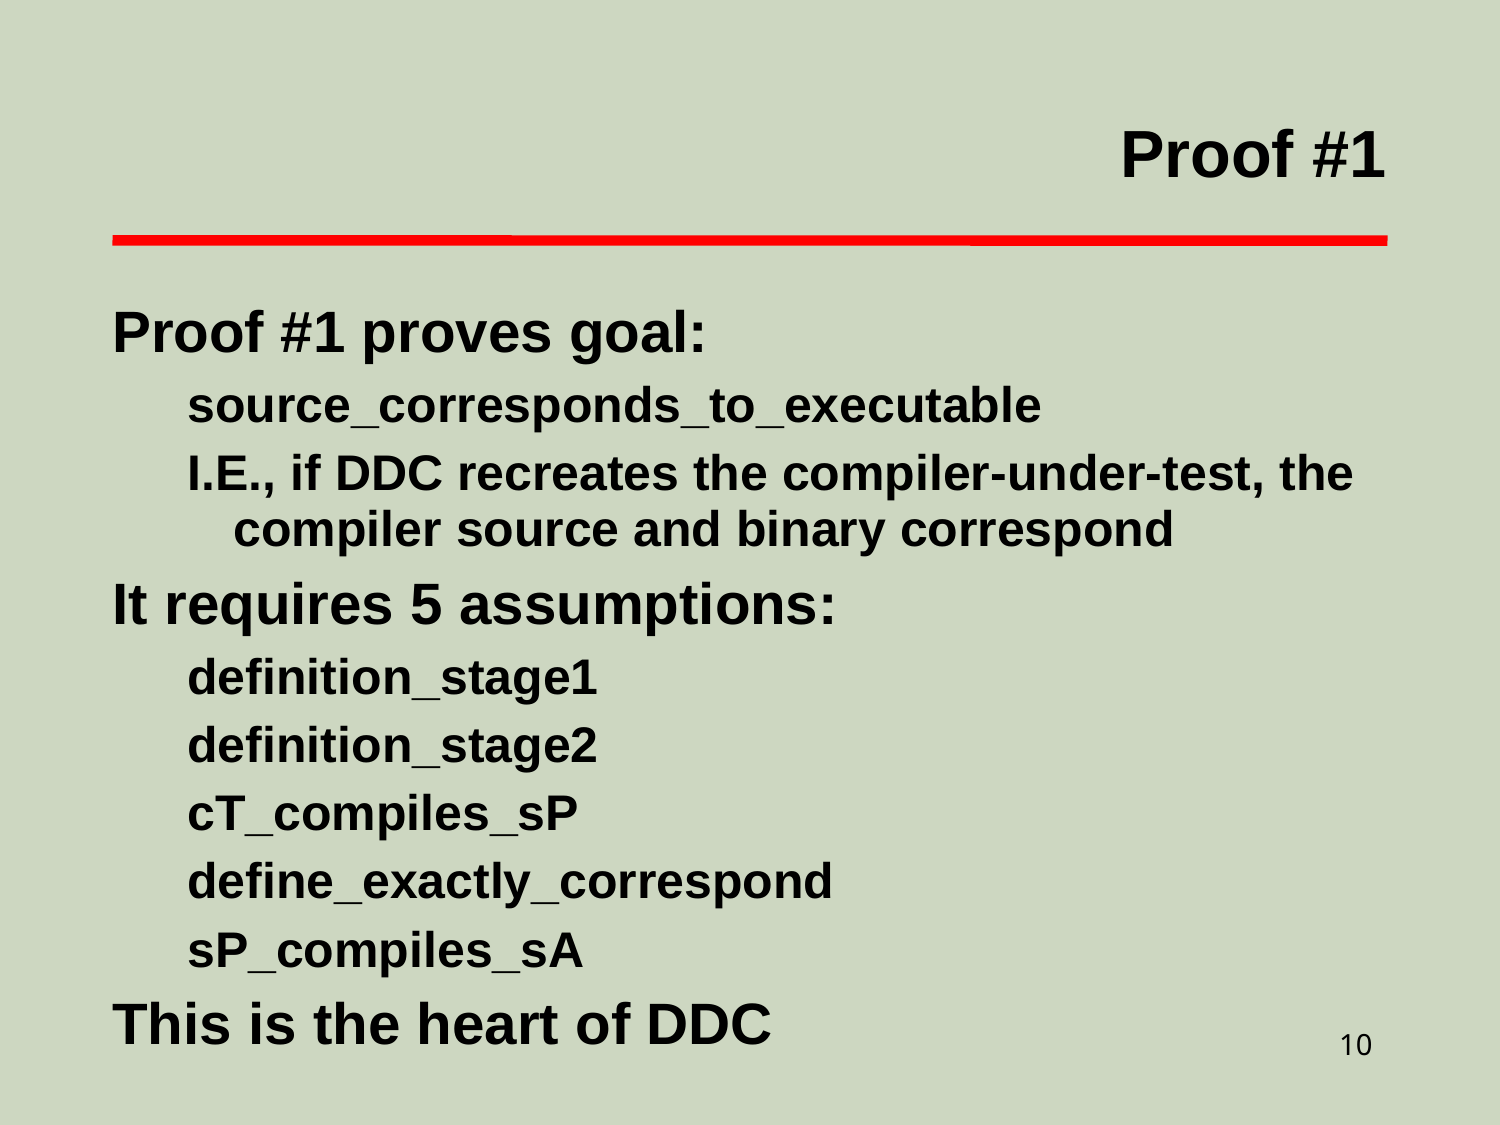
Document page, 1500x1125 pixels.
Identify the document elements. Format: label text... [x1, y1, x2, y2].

title Proof #1 [124, 93, 1387, 216]
list Proof #1 proves goal: source_corresponds_to_executable I.E., if DDC recreates the compiler-under-test, the compiler source and binary correspond It requires 5 assumptions: definition_stage1 definition_stage2 cT_compiles_sP define_exactly_correspond sP_compiles_sA This is the heart of DDC [112, 299, 1387, 1088]
